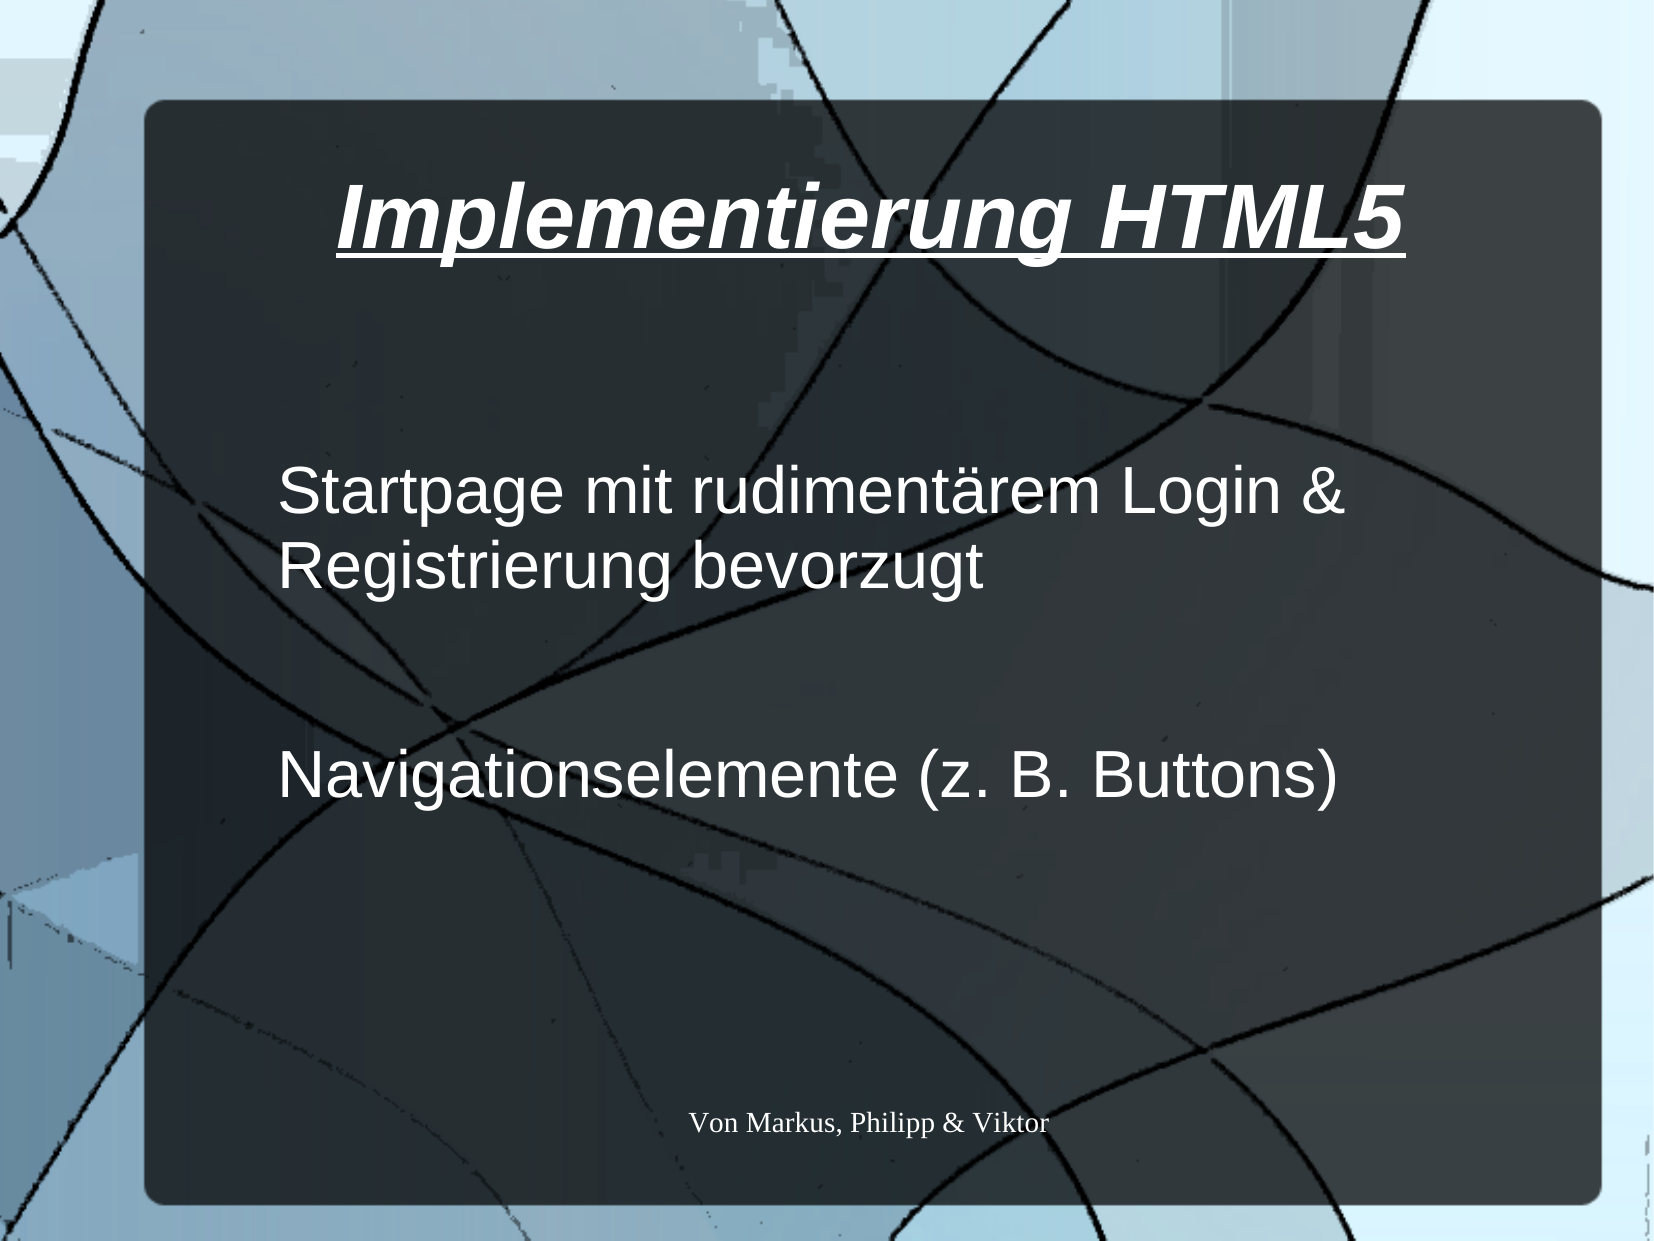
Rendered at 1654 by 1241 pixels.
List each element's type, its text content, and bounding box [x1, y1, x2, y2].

list Startpage mit rudimentärem Login & Registrierung bevorzugt Navigationselemente (z. B. Buttons) [206, 349, 1571, 1168]
picture [0, 0, 1654, 1241]
title Implementierung HTML5 [159, 108, 1583, 325]
